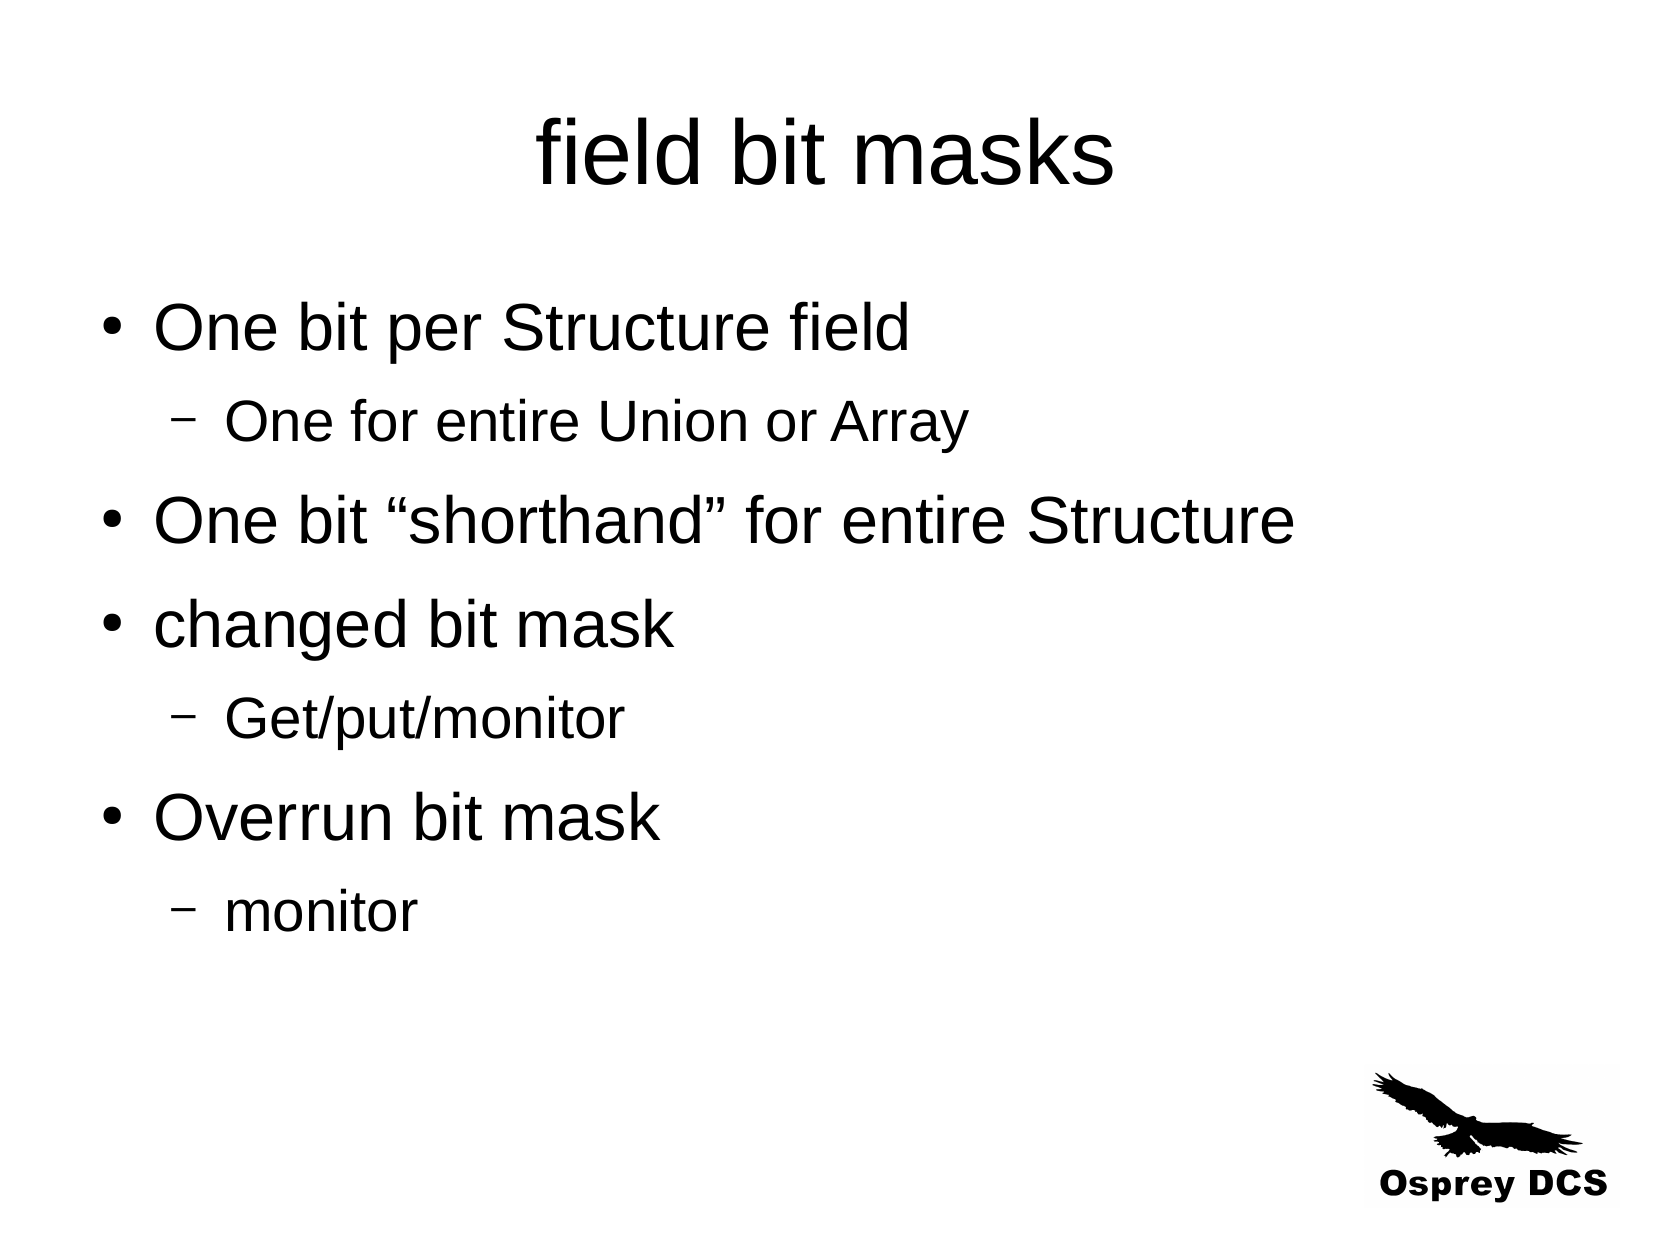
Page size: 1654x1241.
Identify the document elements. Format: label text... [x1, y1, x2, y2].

list One bit per Structure field One for entire Union or Array One bit “shorthand” for entire Structure changed bit mask Get/put/monitor Overrun bit mask monitor [82, 290, 1571, 1010]
title field bit masks [82, 49, 1571, 257]
picture [1364, 1064, 1620, 1208]
